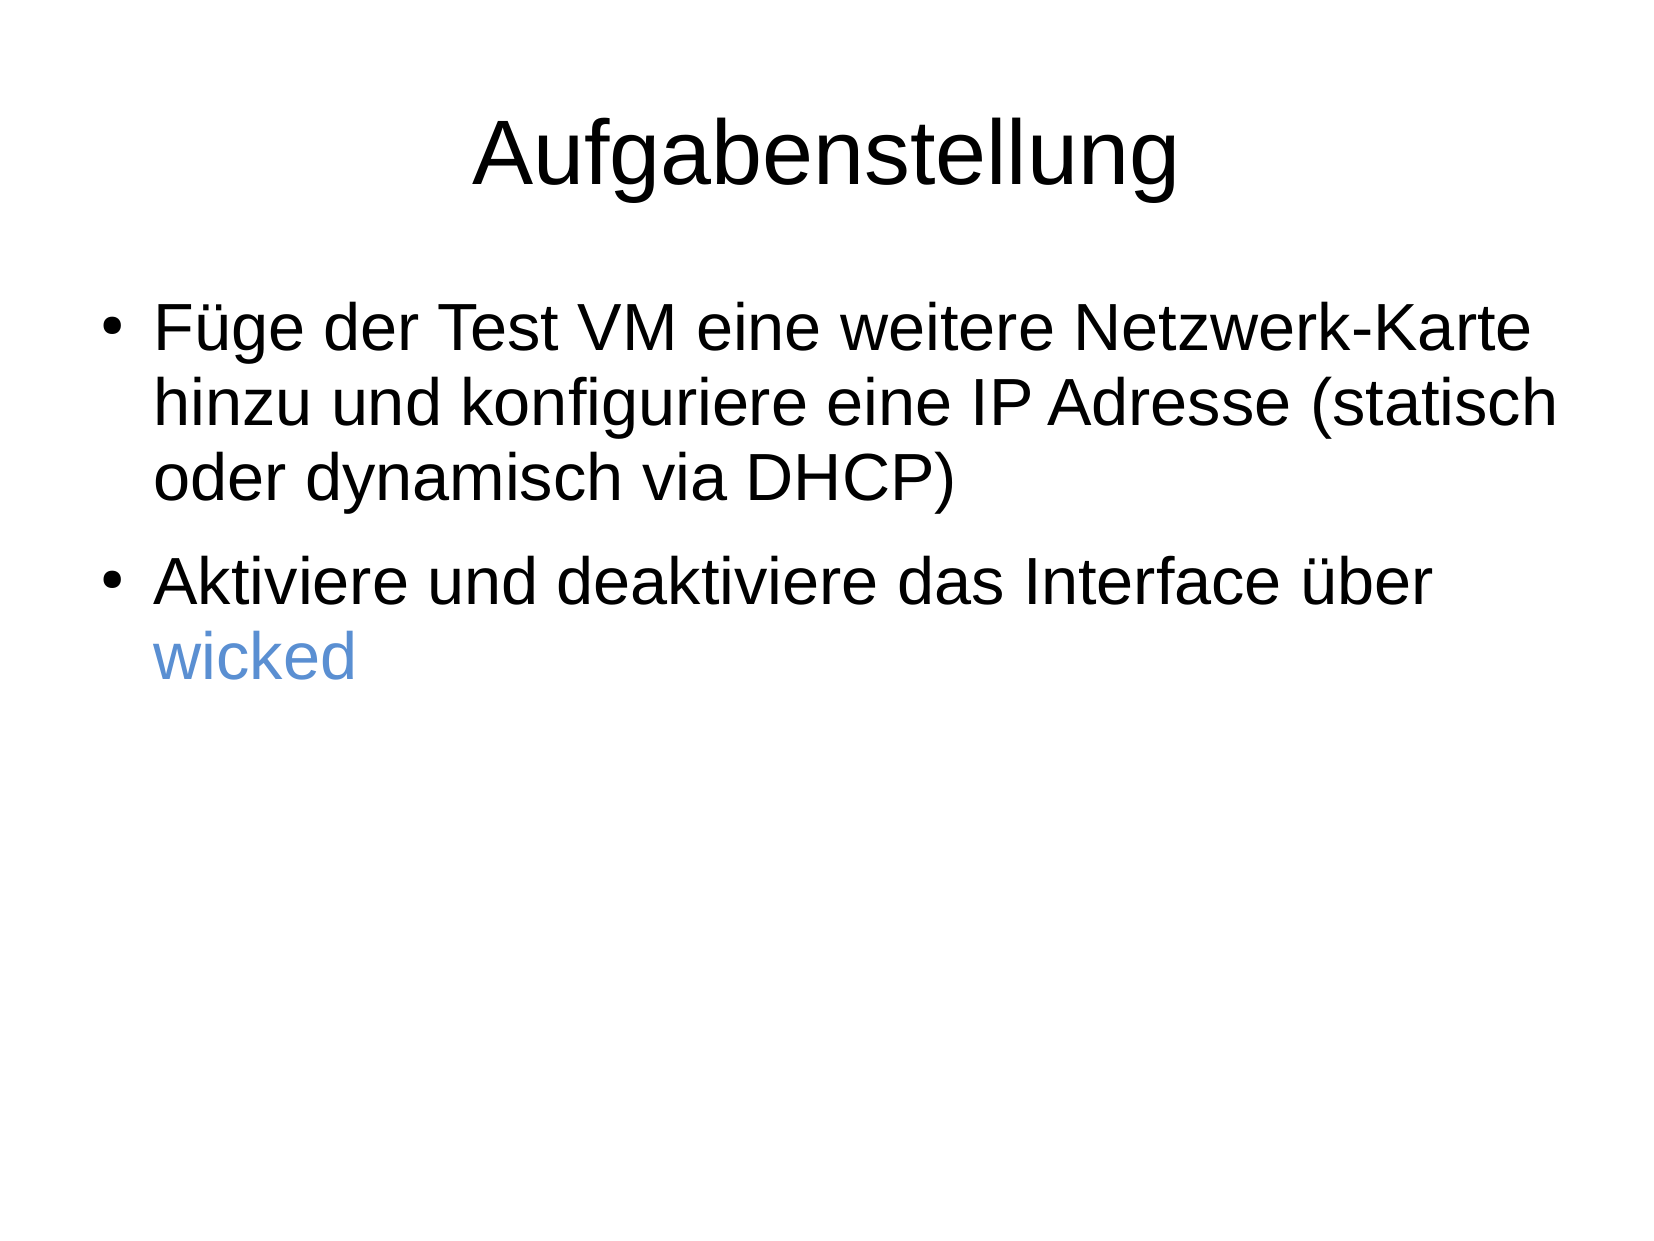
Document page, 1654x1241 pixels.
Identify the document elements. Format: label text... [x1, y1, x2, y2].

title Aufgabenstellung [82, 49, 1571, 257]
list Füge der Test VM eine weitere Netzwerk-Karte hinzu und konfiguriere eine IP Adresse (statisch oder dynamisch via DHCP) Aktiviere und deaktiviere das Interface über wicked [82, 290, 1571, 1010]
